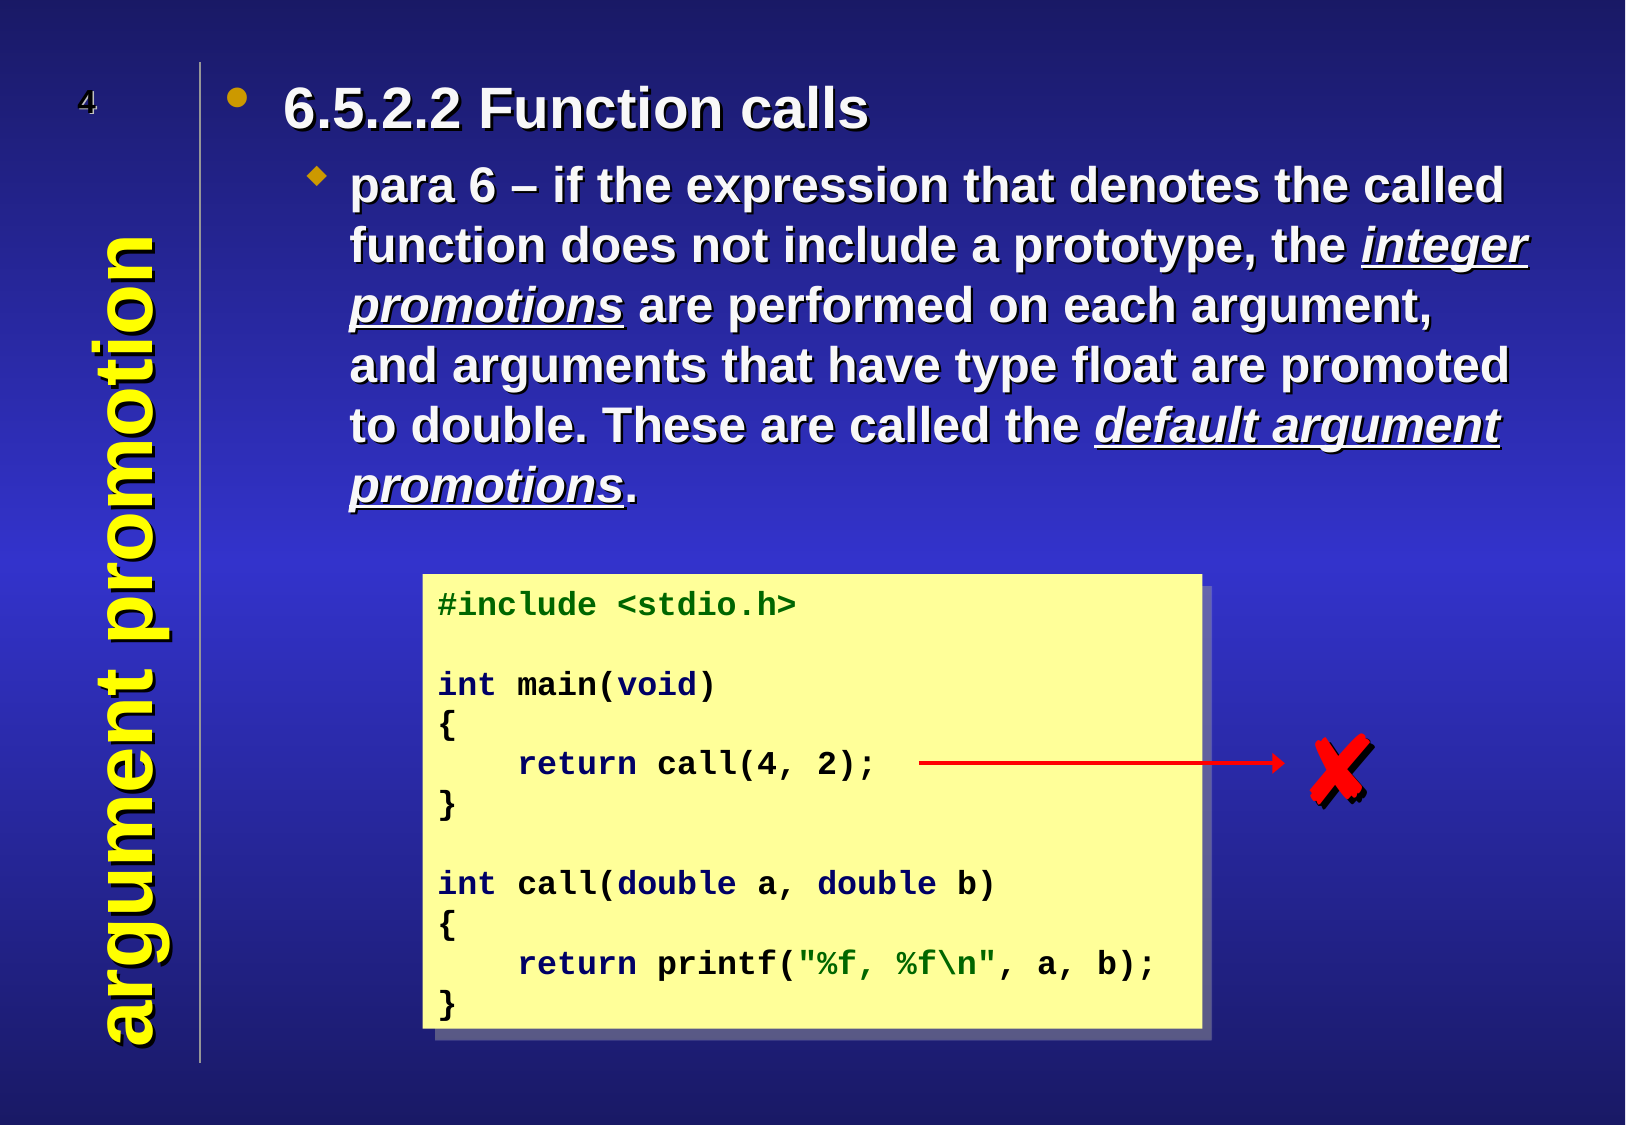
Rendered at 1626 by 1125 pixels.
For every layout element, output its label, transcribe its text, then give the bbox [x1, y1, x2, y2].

title argument promotion [50, 187, 188, 1063]
text_box #include <stdio.h> int main(void) { return call(4, 2); } int call(double a, double b) { return printf("%f, %f\n", a, b); } [422, 574, 1203, 1029]
text_box  [1283, 681, 1486, 847]
list 6.5.2.2 Function calls para 6 – if the expression that denotes the called function does not include a prototype, the integer promotions are performed on each argument, and arguments that have type float are promoted to double. These are called the default argument promotions. [212, 62, 1550, 1063]
